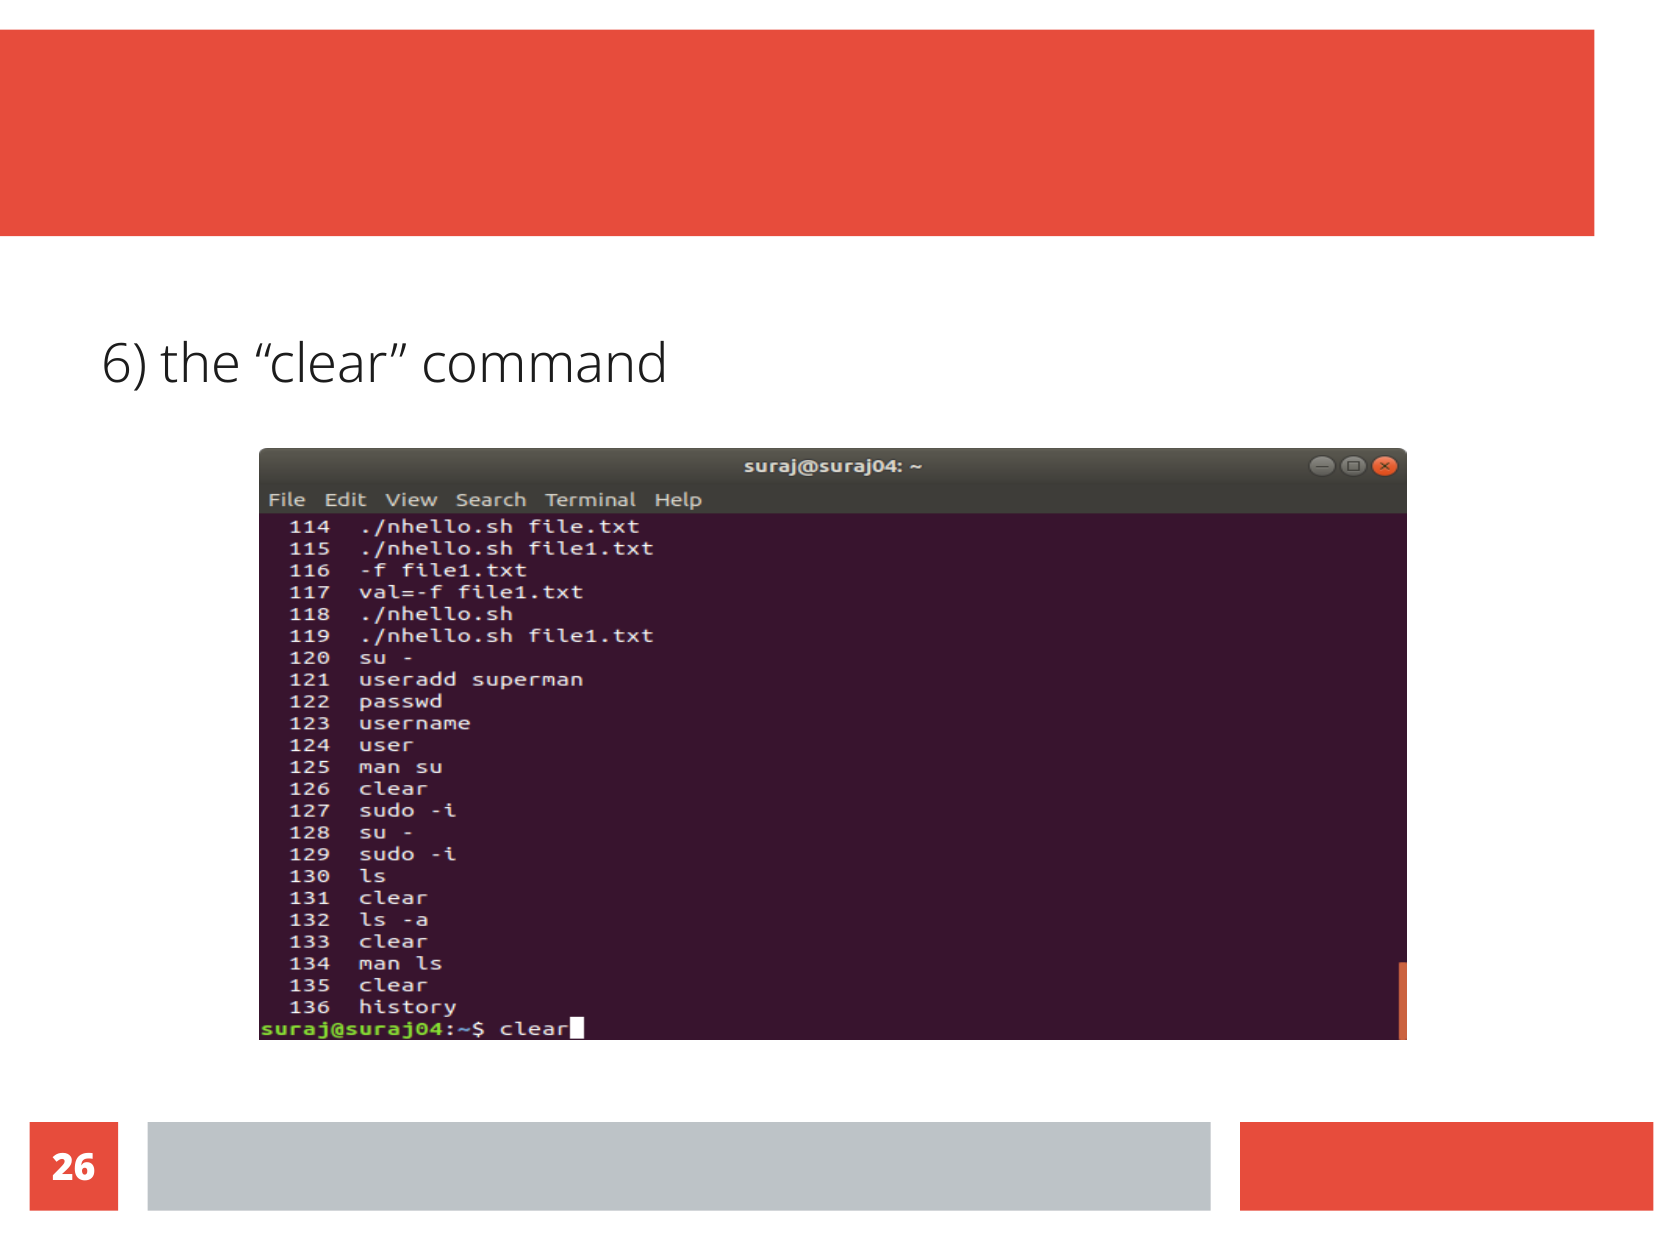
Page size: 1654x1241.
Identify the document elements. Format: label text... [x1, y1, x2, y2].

picture [259, 448, 1407, 1040]
subtitle 6) the “clear” command [59, 324, 1565, 1093]
